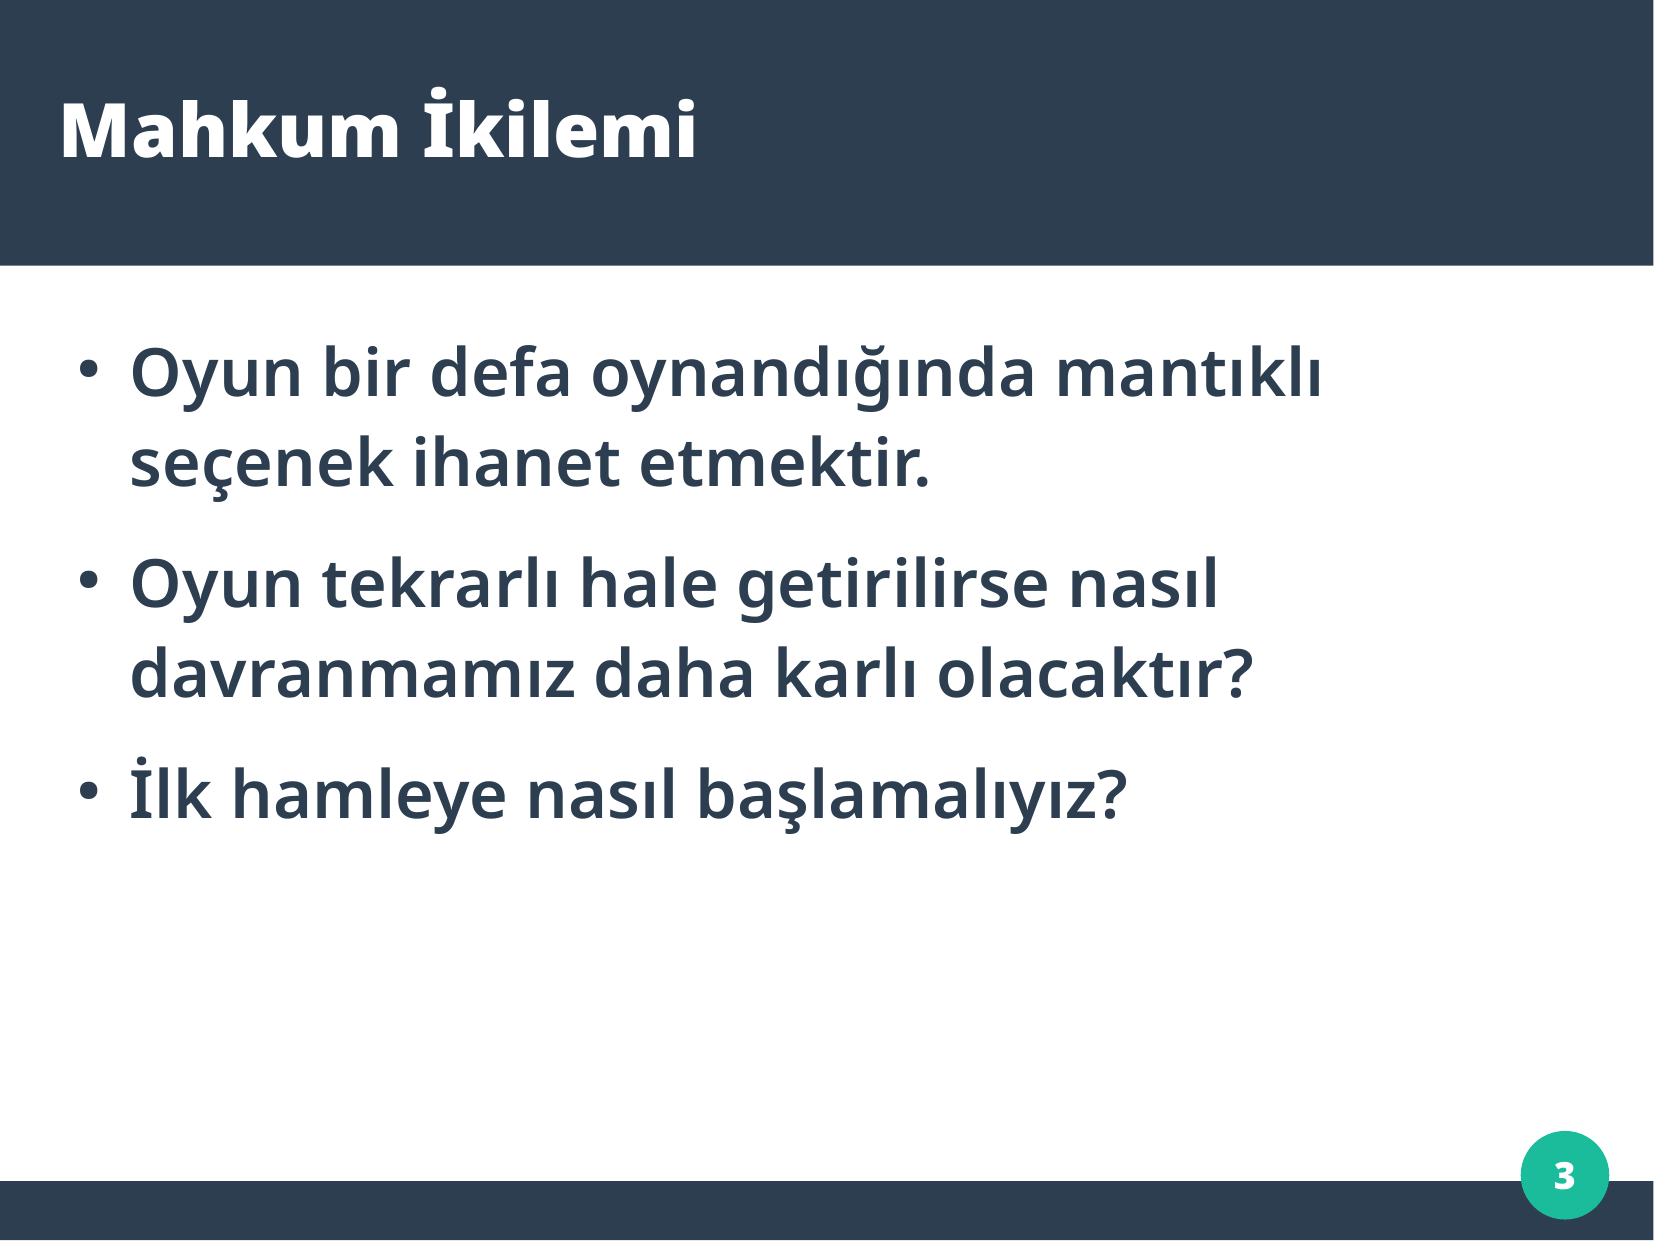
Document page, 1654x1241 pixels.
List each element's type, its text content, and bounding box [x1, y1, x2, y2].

list Oyun bir defa oynandığında mantıklı seçenek ihanet etmektir. Oyun tekrarlı hale getirilirse nasıl davranmamız daha karlı olacaktır? İlk hamleye nasıl başlamalıyız? [59, 324, 1595, 1152]
title Mahkum İkilemi [59, 49, 1595, 207]
